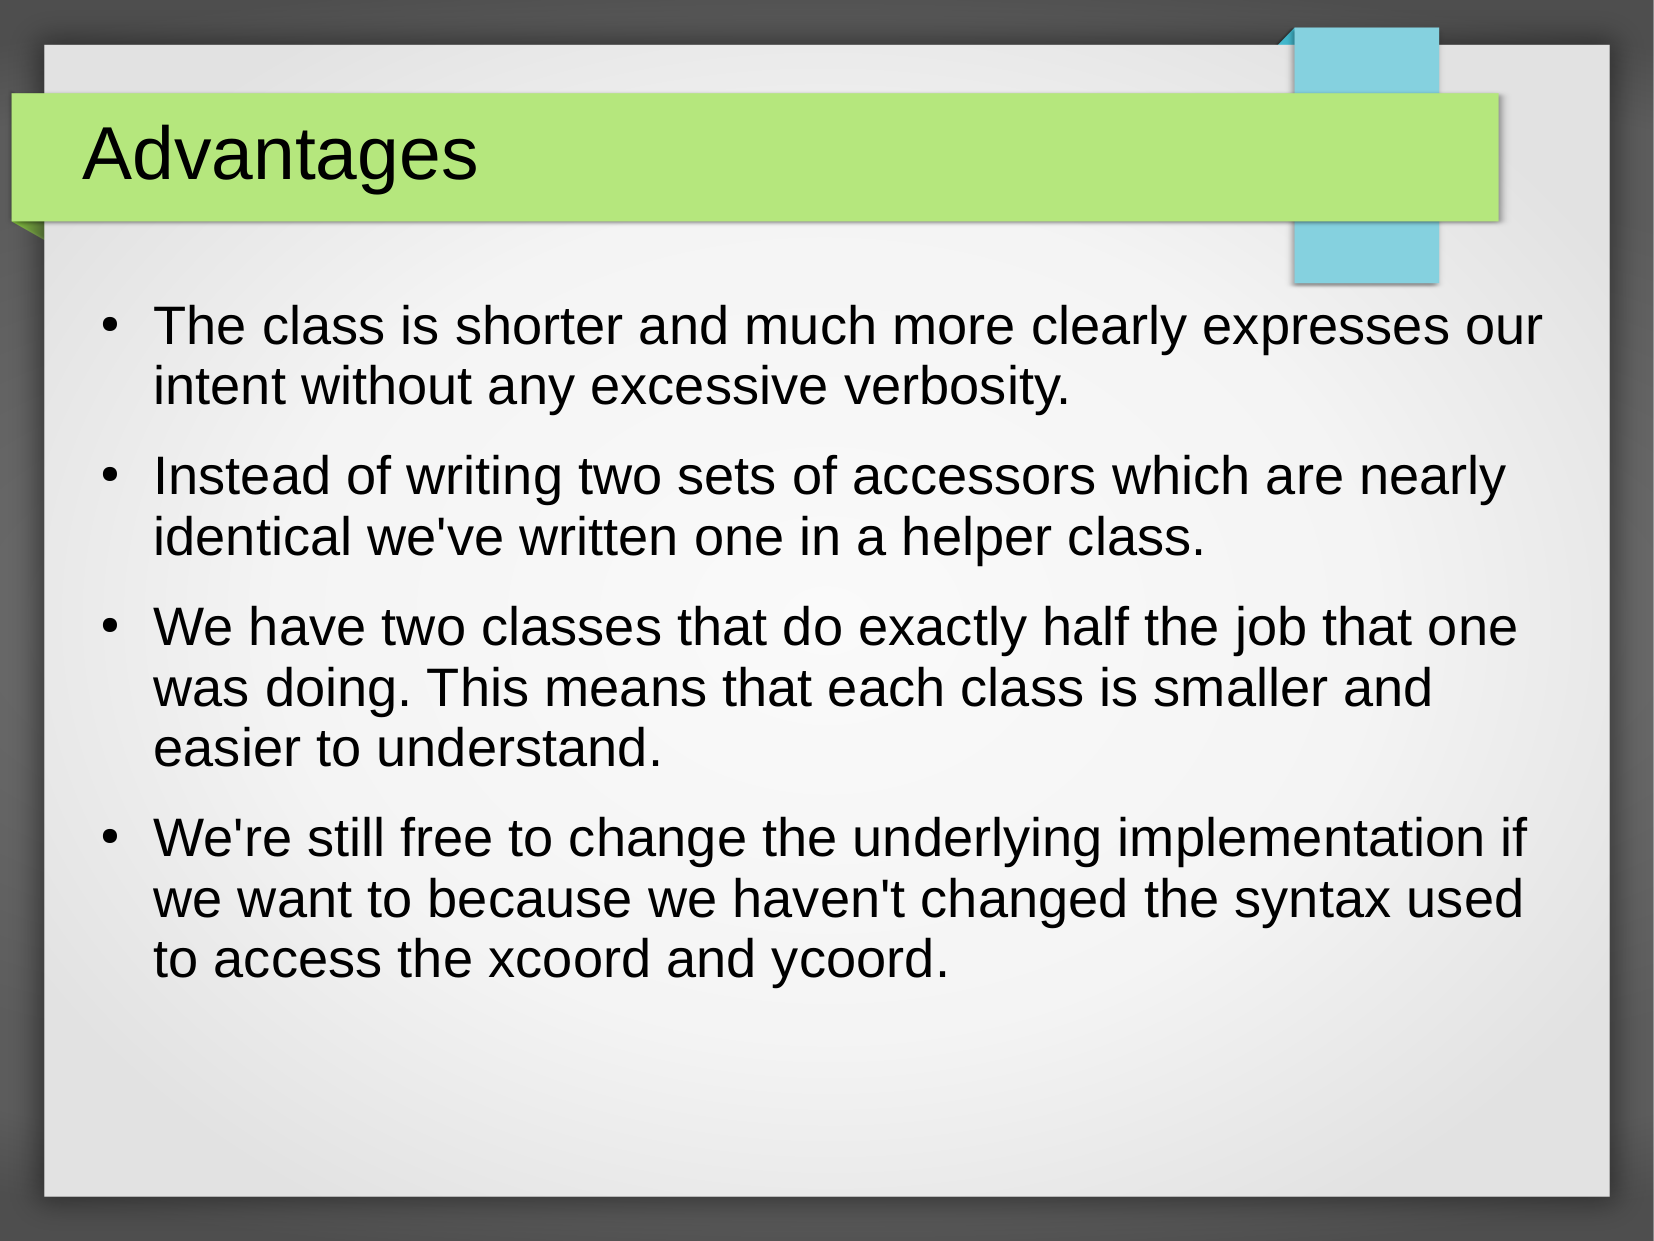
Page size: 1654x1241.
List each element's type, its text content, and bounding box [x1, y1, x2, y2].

picture [0, 0, 1654, 1241]
title Advantages [82, 94, 1264, 213]
list The class is shorter and much more clearly expresses our intent without any excessive verbosity. Instead of writing two sets of accessors which are nearly identical we've written one in a helper class. We have two classes that do exactly half the job that one was doing. This means that each class is smaller and easier to understand. We're still free to change the underlying implementation if we want to because we haven't changed the syntax used to access the xcoord and ycoord. [82, 295, 1571, 1015]
